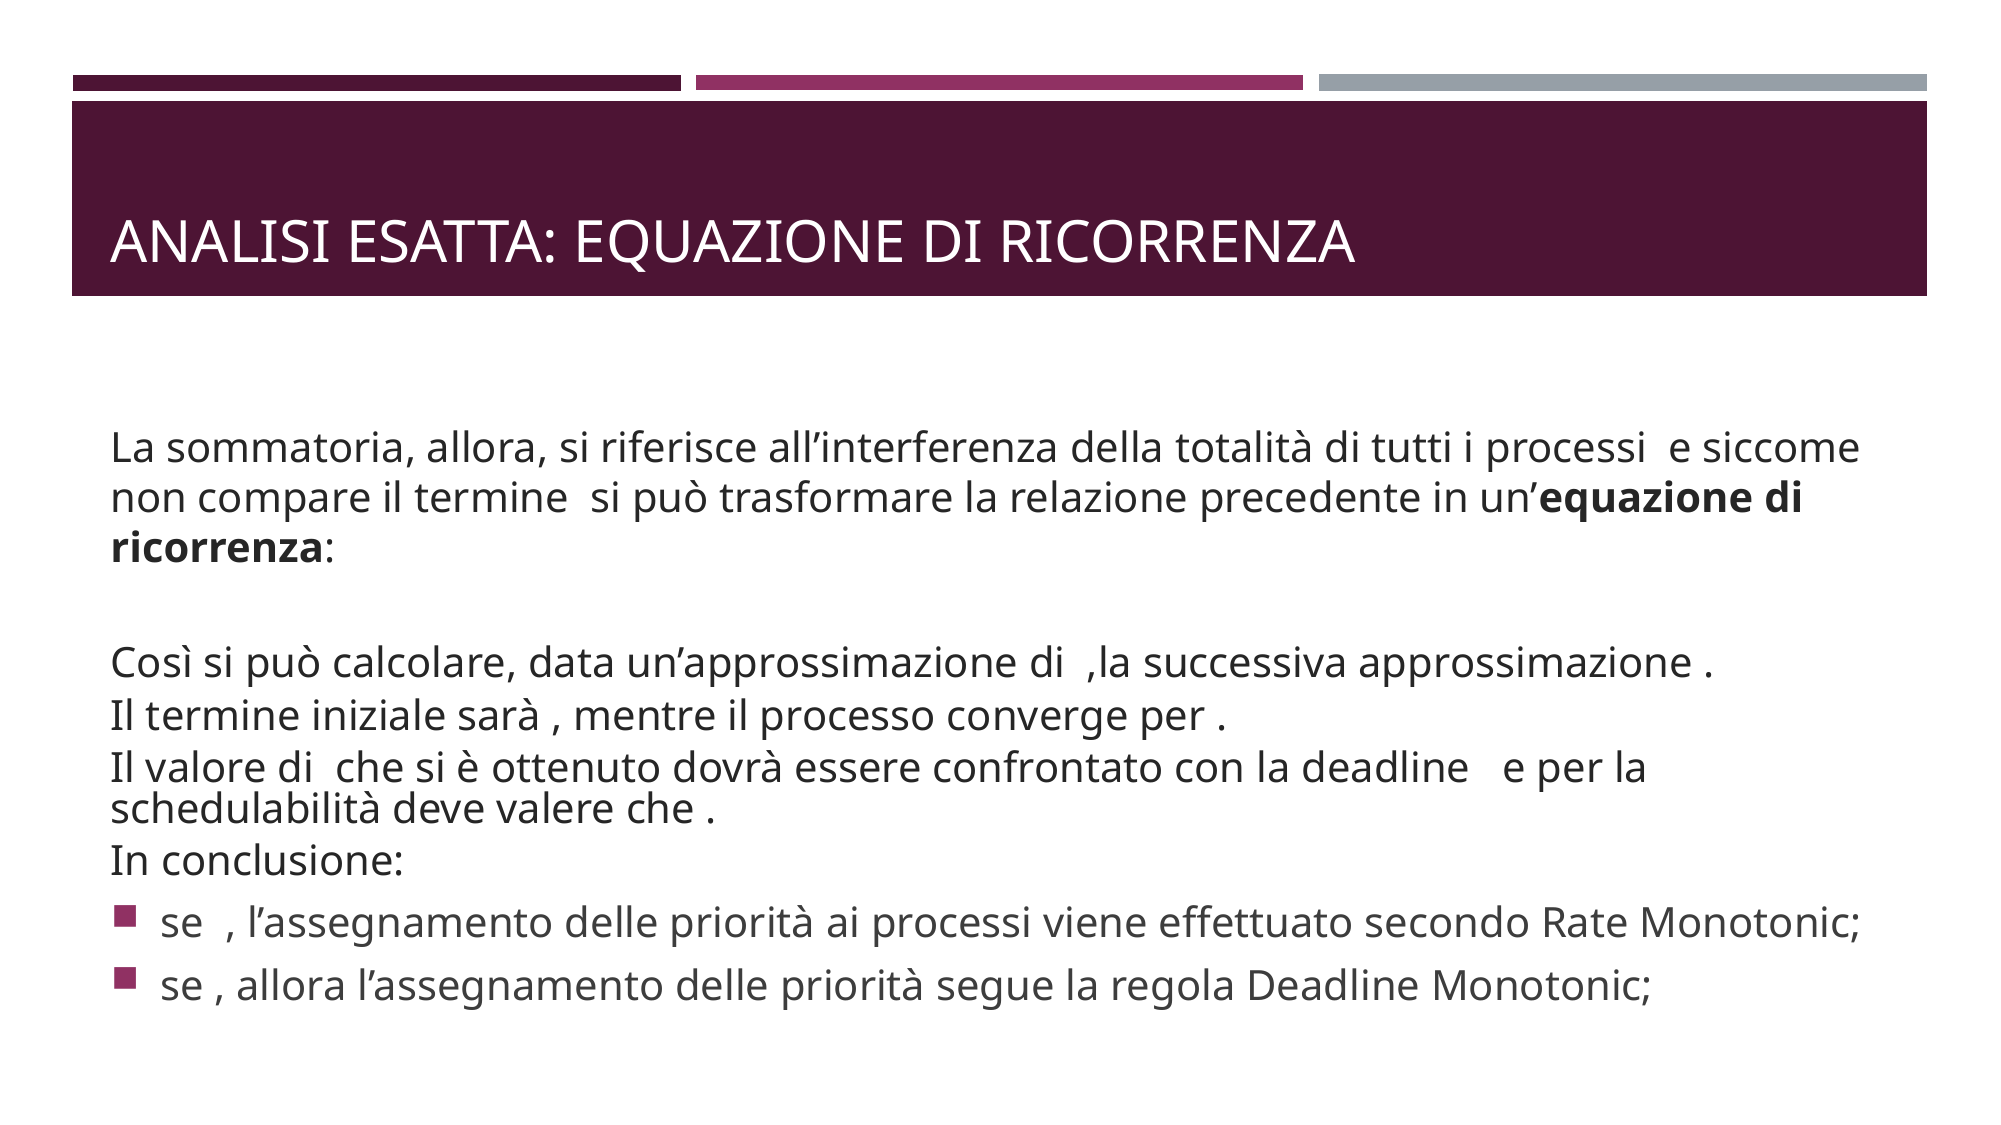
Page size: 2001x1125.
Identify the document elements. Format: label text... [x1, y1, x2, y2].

list La sommatoria, allora, si riferisce all’interferenza della totalità di tutti i processi e siccome non compare il termine si può trasformare la relazione precedente in un’equazione di ricorrenza: Così si può calcolare, data un’approssimazione di ,la successiva approssimazione . Il termine iniziale sarà , mentre il processo converge per . Il valore di che si è ottenuto dovrà essere confrontato con la deadline e per la schedulabilità deve valere che . In conclusione: se , l’assegnamento delle priorità ai processi viene effettuato secondo Rate Monotonic; se , allora l’assegnamento delle priorità segue la regola Deadline Monotonic; [95, 326, 1905, 1103]
title analisi esatta: equazione di ricorrenza [95, 115, 1905, 282]
